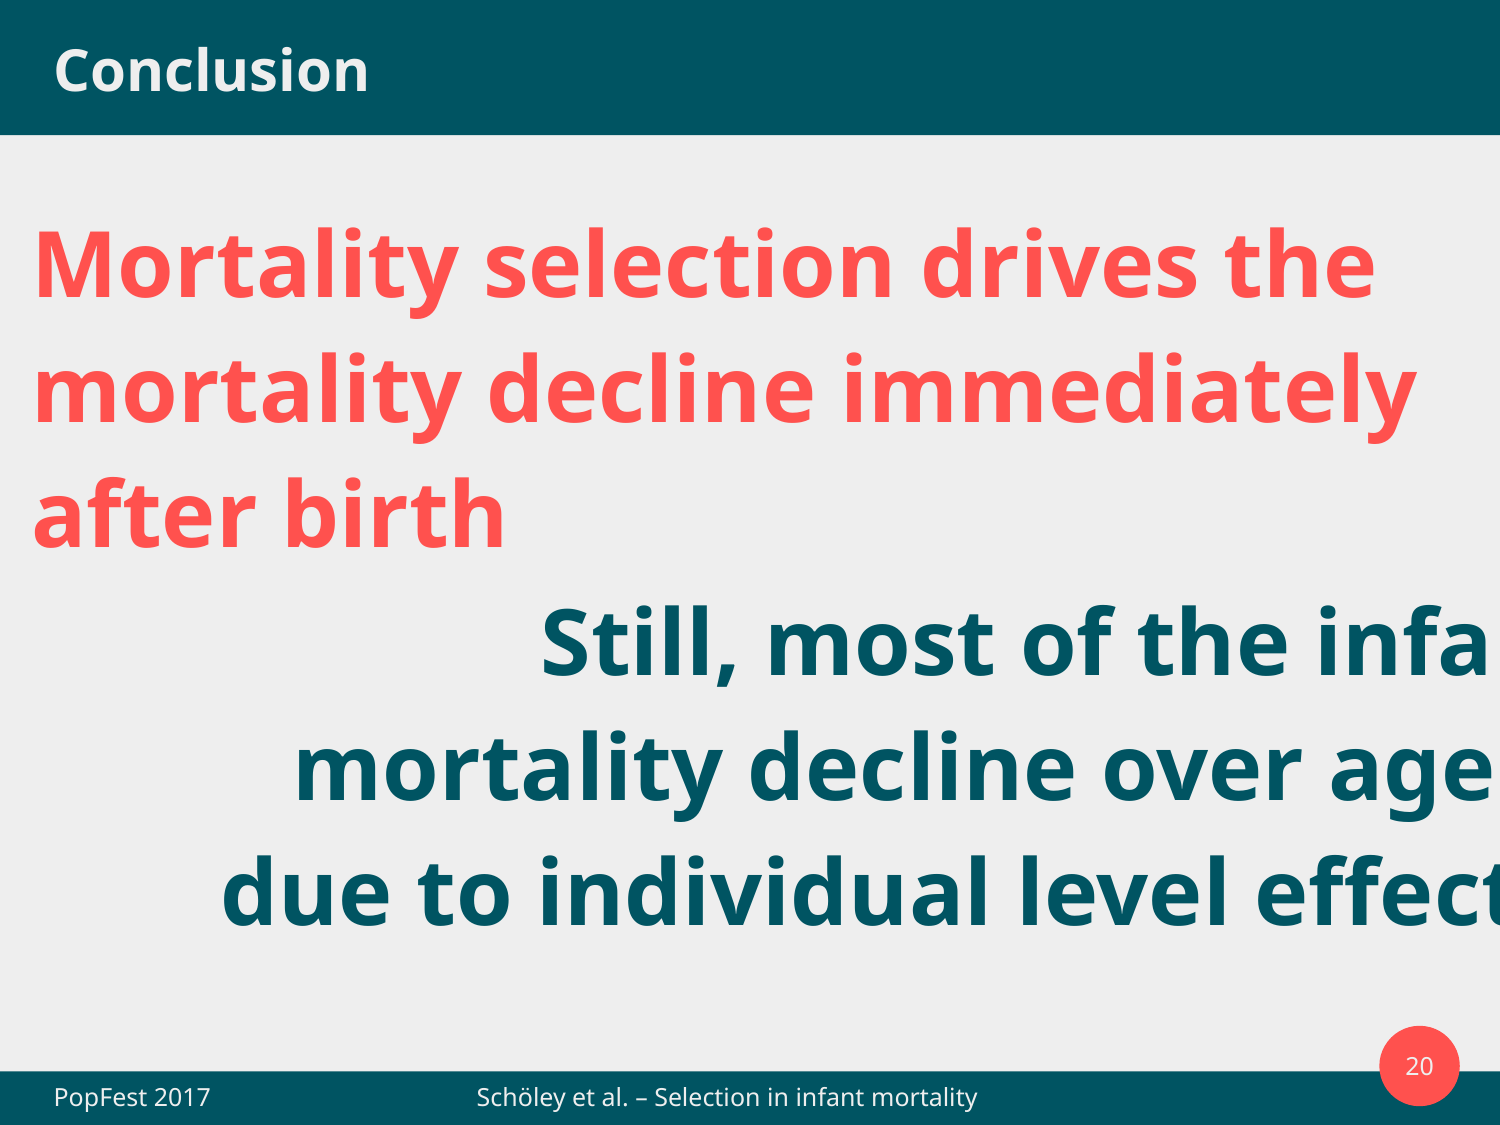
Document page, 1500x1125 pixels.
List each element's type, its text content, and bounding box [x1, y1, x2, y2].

text_box Mortality selection drives the mortality decline immediately after birth [16, 192, 1272, 571]
title Conclusion [53, 0, 1447, 141]
text_box Still, most of the infant mortality decline over age is due to individual level effects. [205, 570, 1470, 948]
